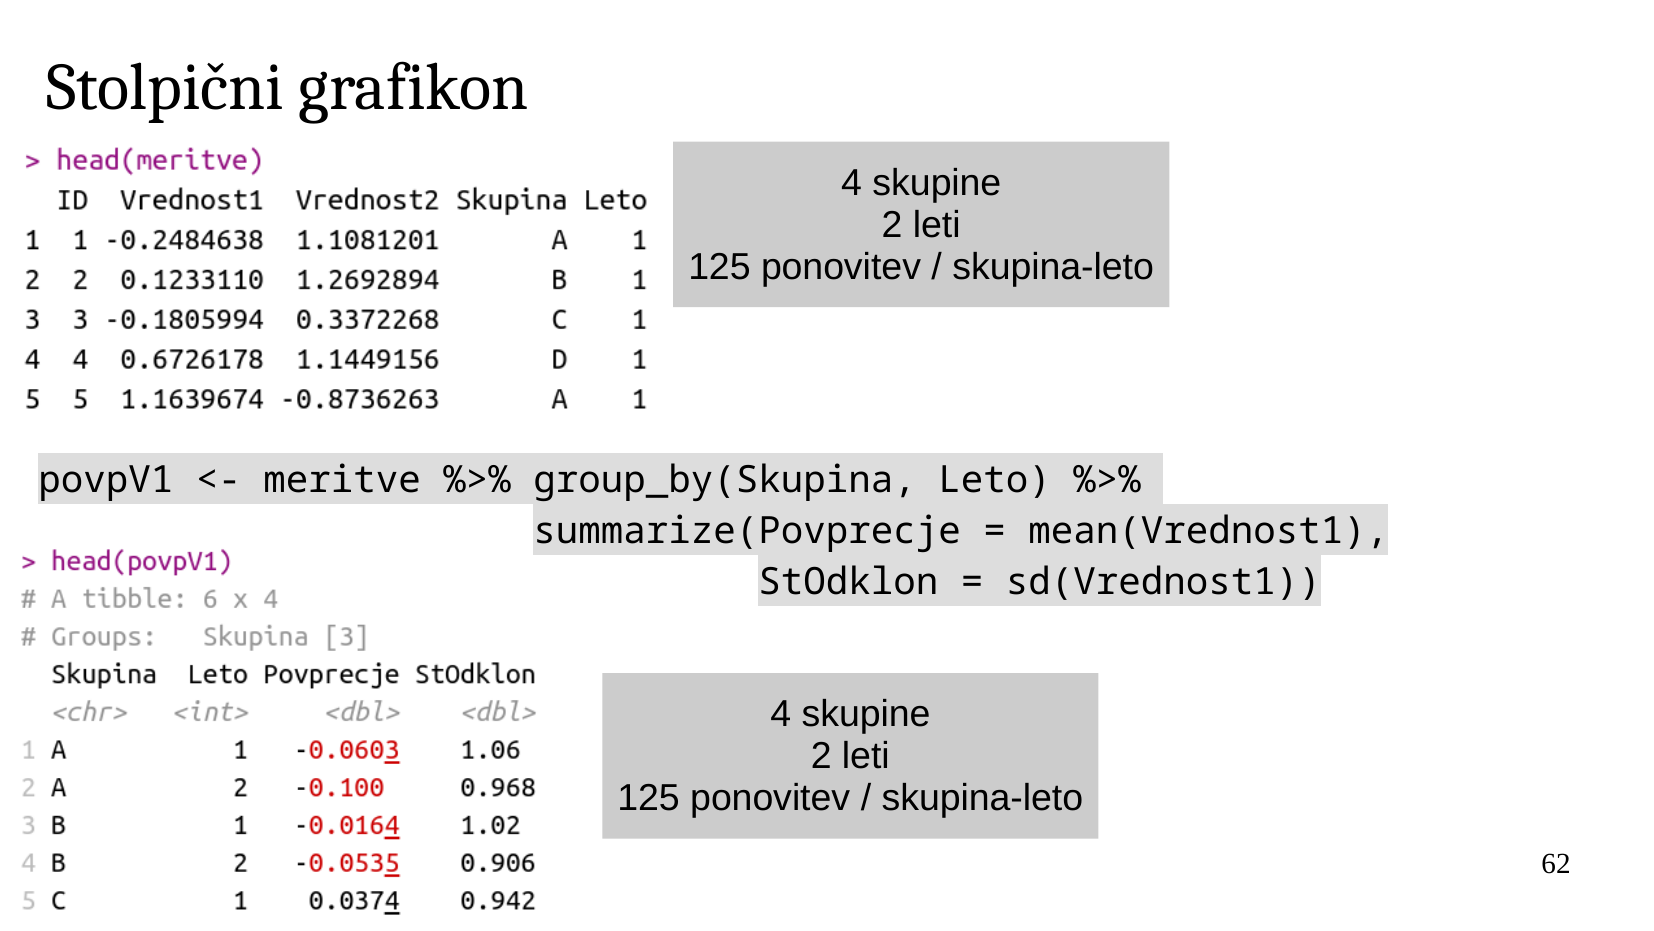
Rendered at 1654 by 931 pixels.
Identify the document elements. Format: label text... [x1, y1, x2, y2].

picture [14, 141, 674, 421]
text_box 4 skupine 2 leti 125 ponovitev / skupina-leto [673, 141, 1170, 308]
text_box povpV1 <- meritve %>% group_by(Skupina, Leto) %>% summarize(Povprecje = mean(Vrednost1), StOdklon = sd(Vrednost1)) [23, 445, 1489, 686]
title Stolpični grafikon [46, 33, 1535, 142]
text_box 4 skupine 2 leti 125 ponovitev / skupina-leto [602, 686, 1099, 839]
picture [11, 543, 550, 920]
